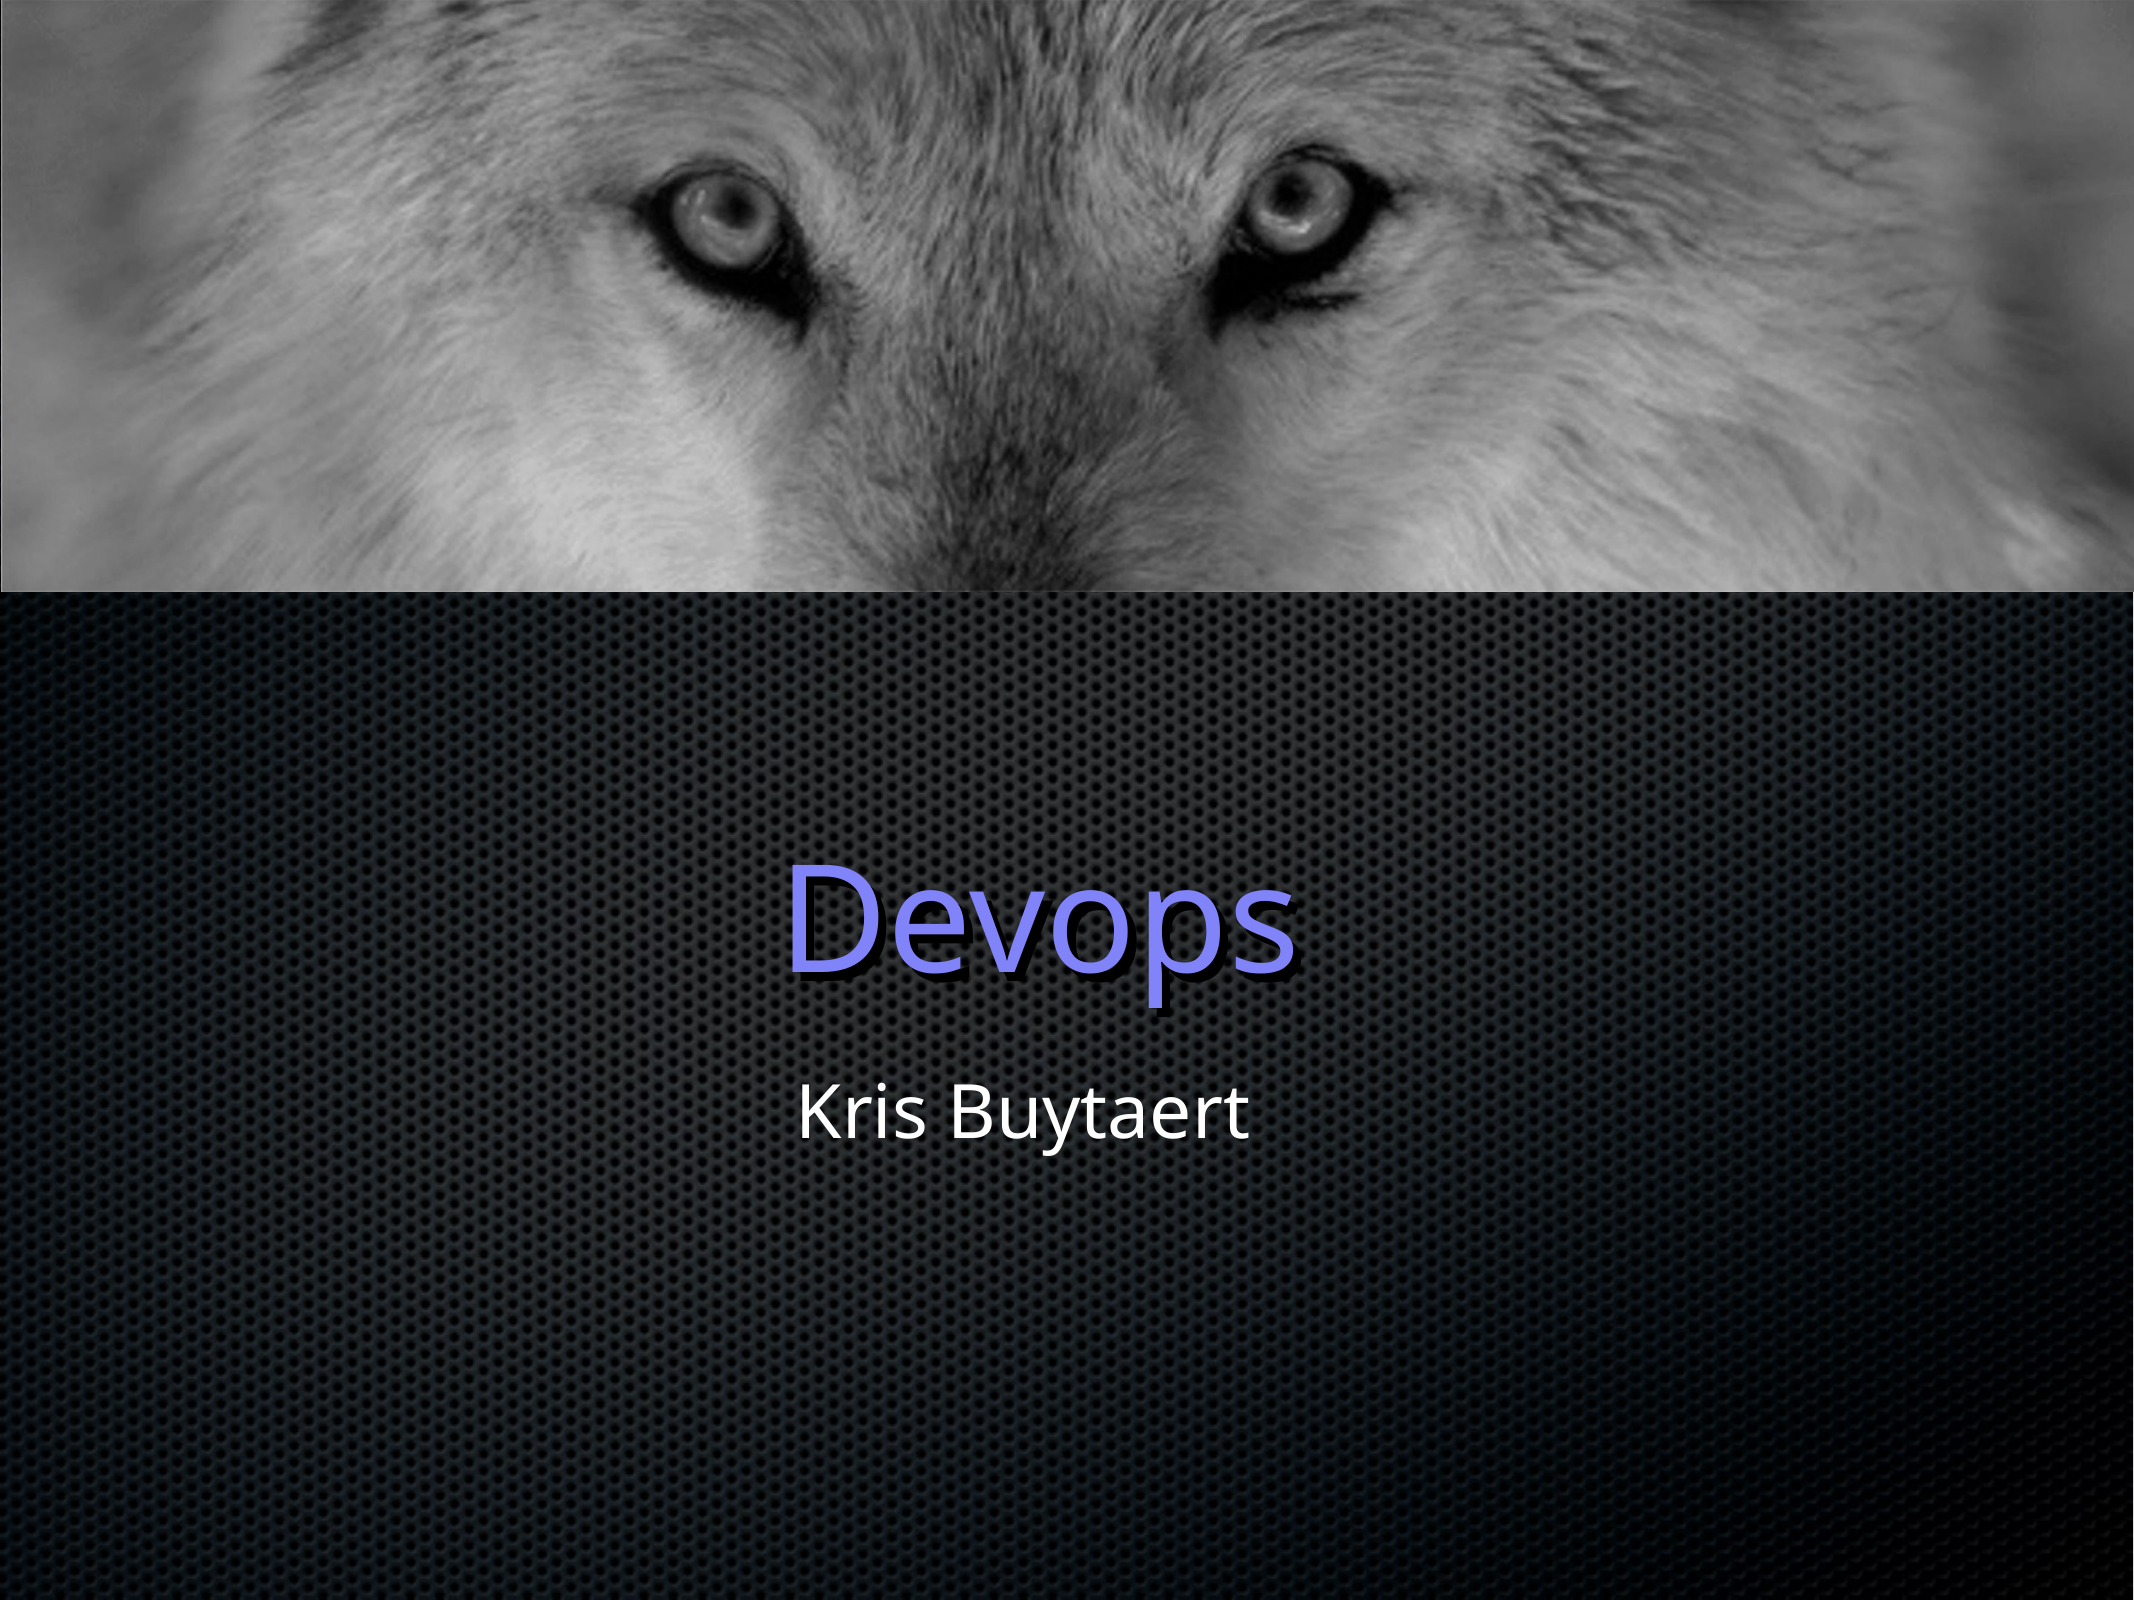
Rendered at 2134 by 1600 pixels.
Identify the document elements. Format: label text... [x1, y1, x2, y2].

title Devops [112, 594, 1967, 1026]
picture [0, 0, 2134, 1600]
list Kris Buytaert [95, 1050, 1951, 1544]
